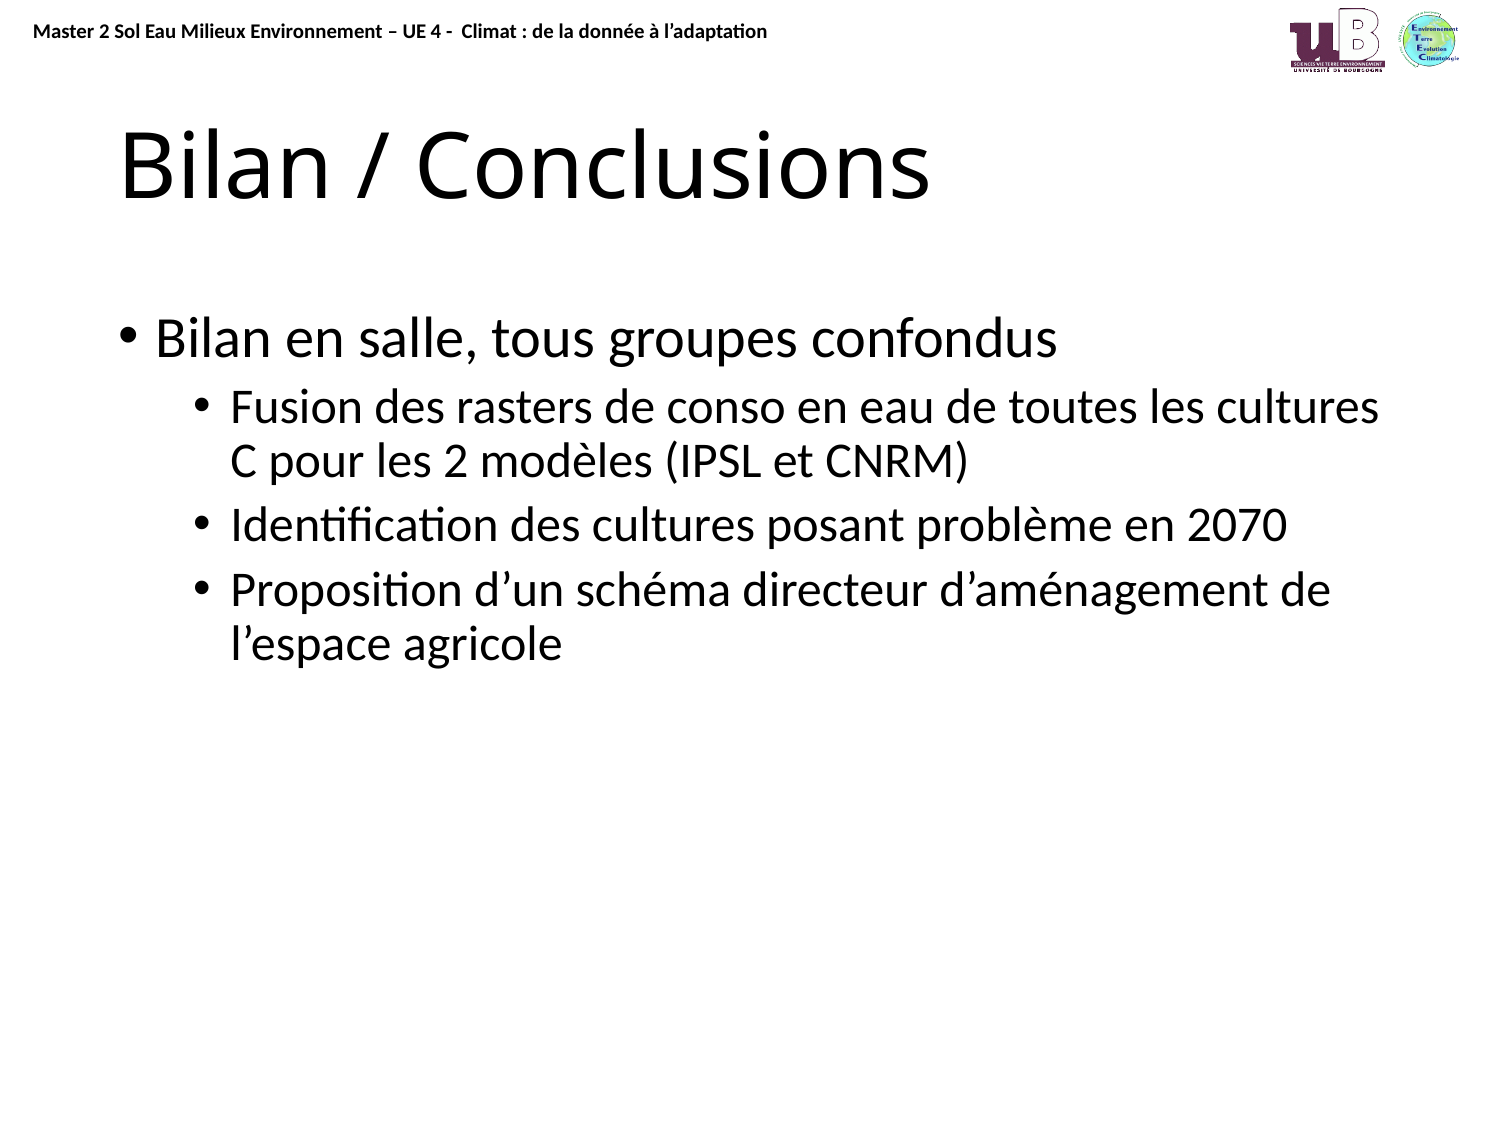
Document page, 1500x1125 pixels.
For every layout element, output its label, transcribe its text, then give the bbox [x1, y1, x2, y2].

picture [1290, 8, 1385, 59]
text_box Bilan / Conclusions [103, 59, 1397, 278]
text_box Bilan en salle, tous groupes confondus Fusion des rasters de conso en eau de toutes les cultures C pour les 2 modèles (IPSL et CNRM) Identification des cultures posant problème en 2070 Proposition d’un schéma directeur d’aménagement de l’espace agricole [103, 299, 1397, 750]
picture [1396, 8, 1461, 72]
